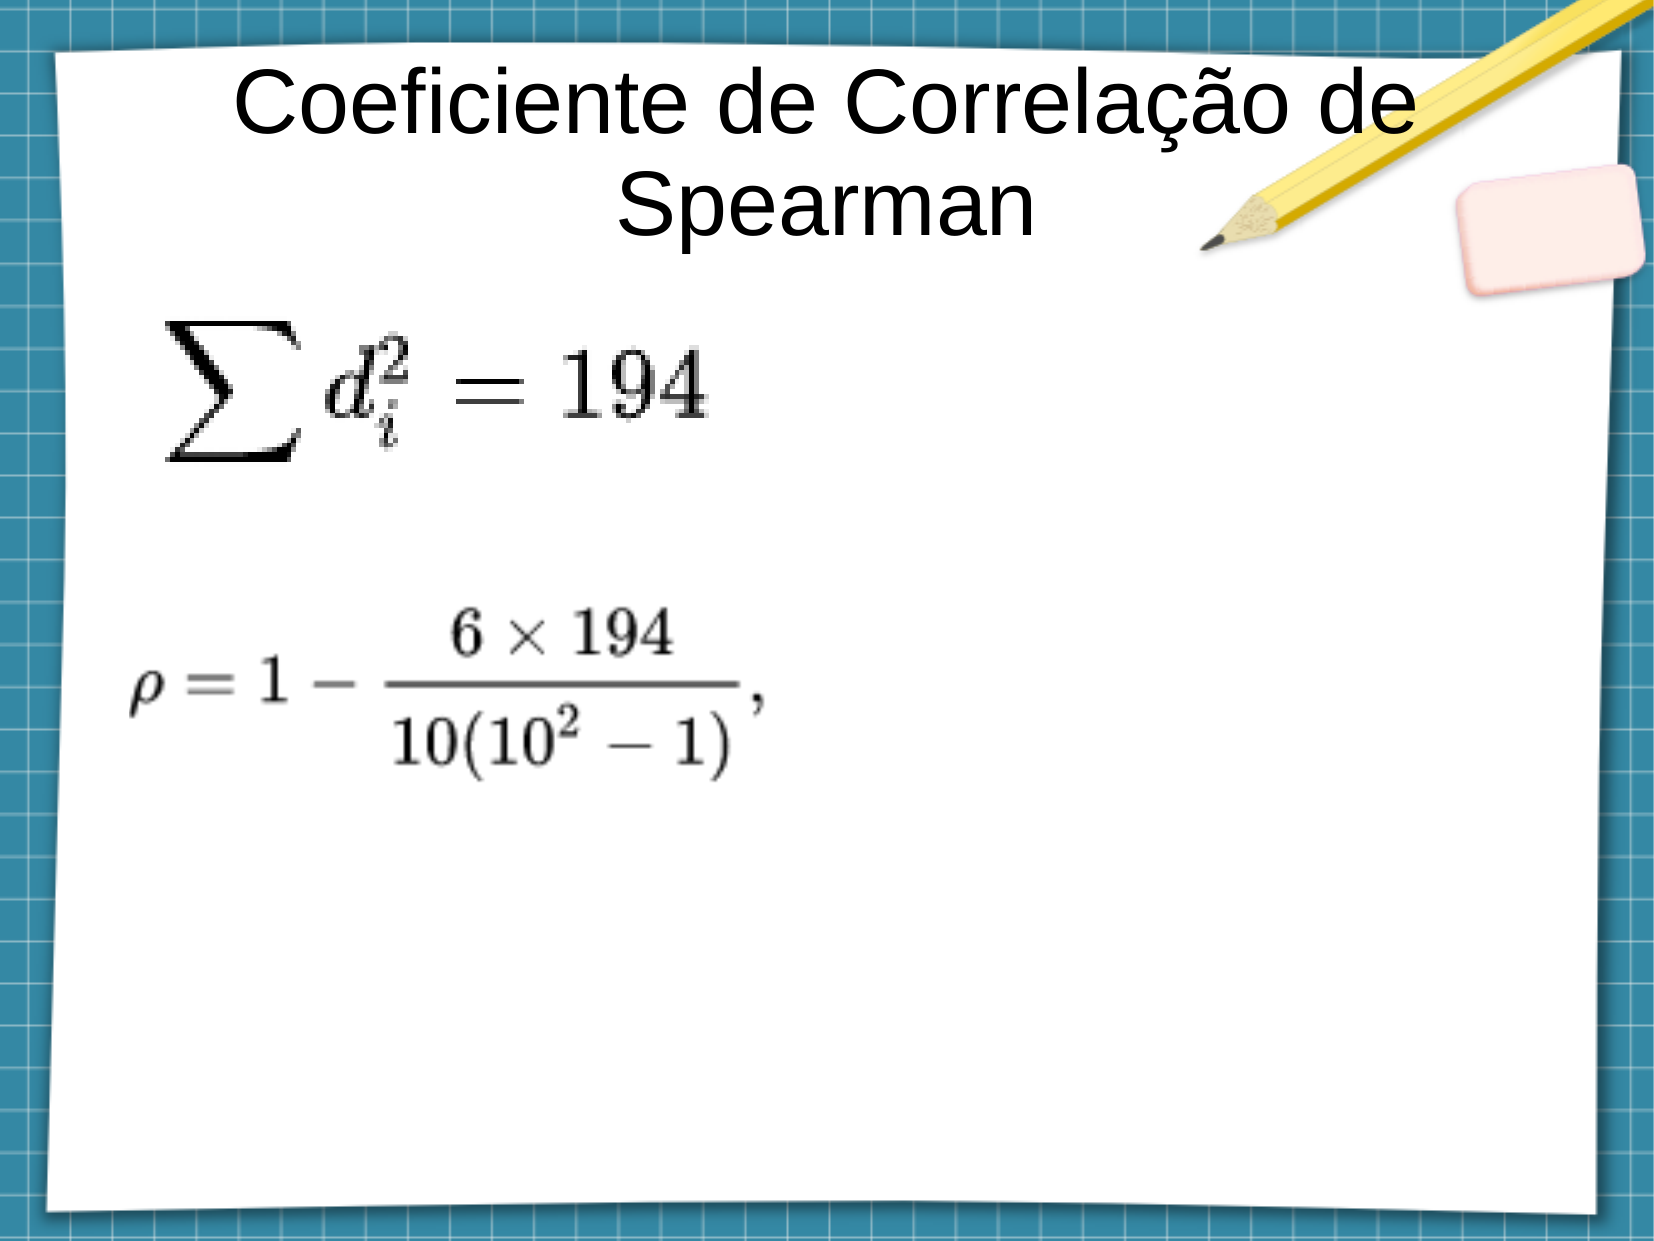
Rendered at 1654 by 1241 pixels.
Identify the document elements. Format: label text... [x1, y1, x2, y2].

picture [0, 0, 1654, 1241]
title Coeficiente de Correlação de Spearman [82, 49, 1571, 257]
